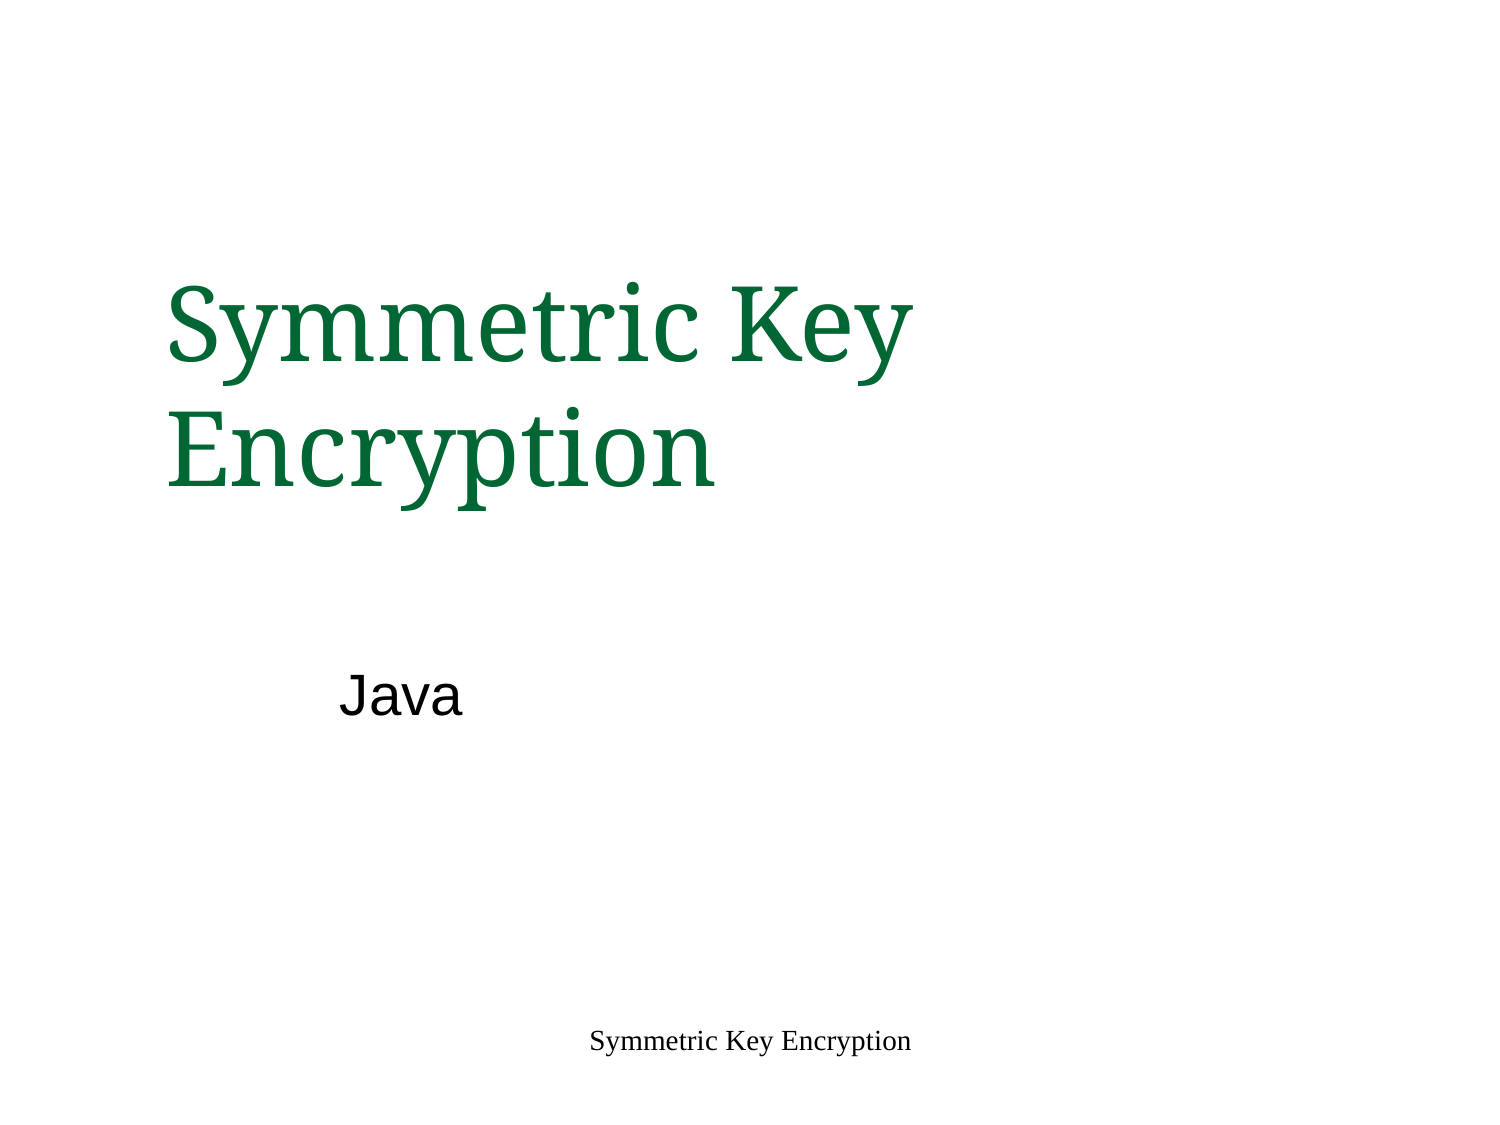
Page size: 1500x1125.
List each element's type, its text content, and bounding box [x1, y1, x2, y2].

subtitle Java [324, 650, 1400, 938]
title Symmetric Key Encryption [150, 249, 1401, 538]
